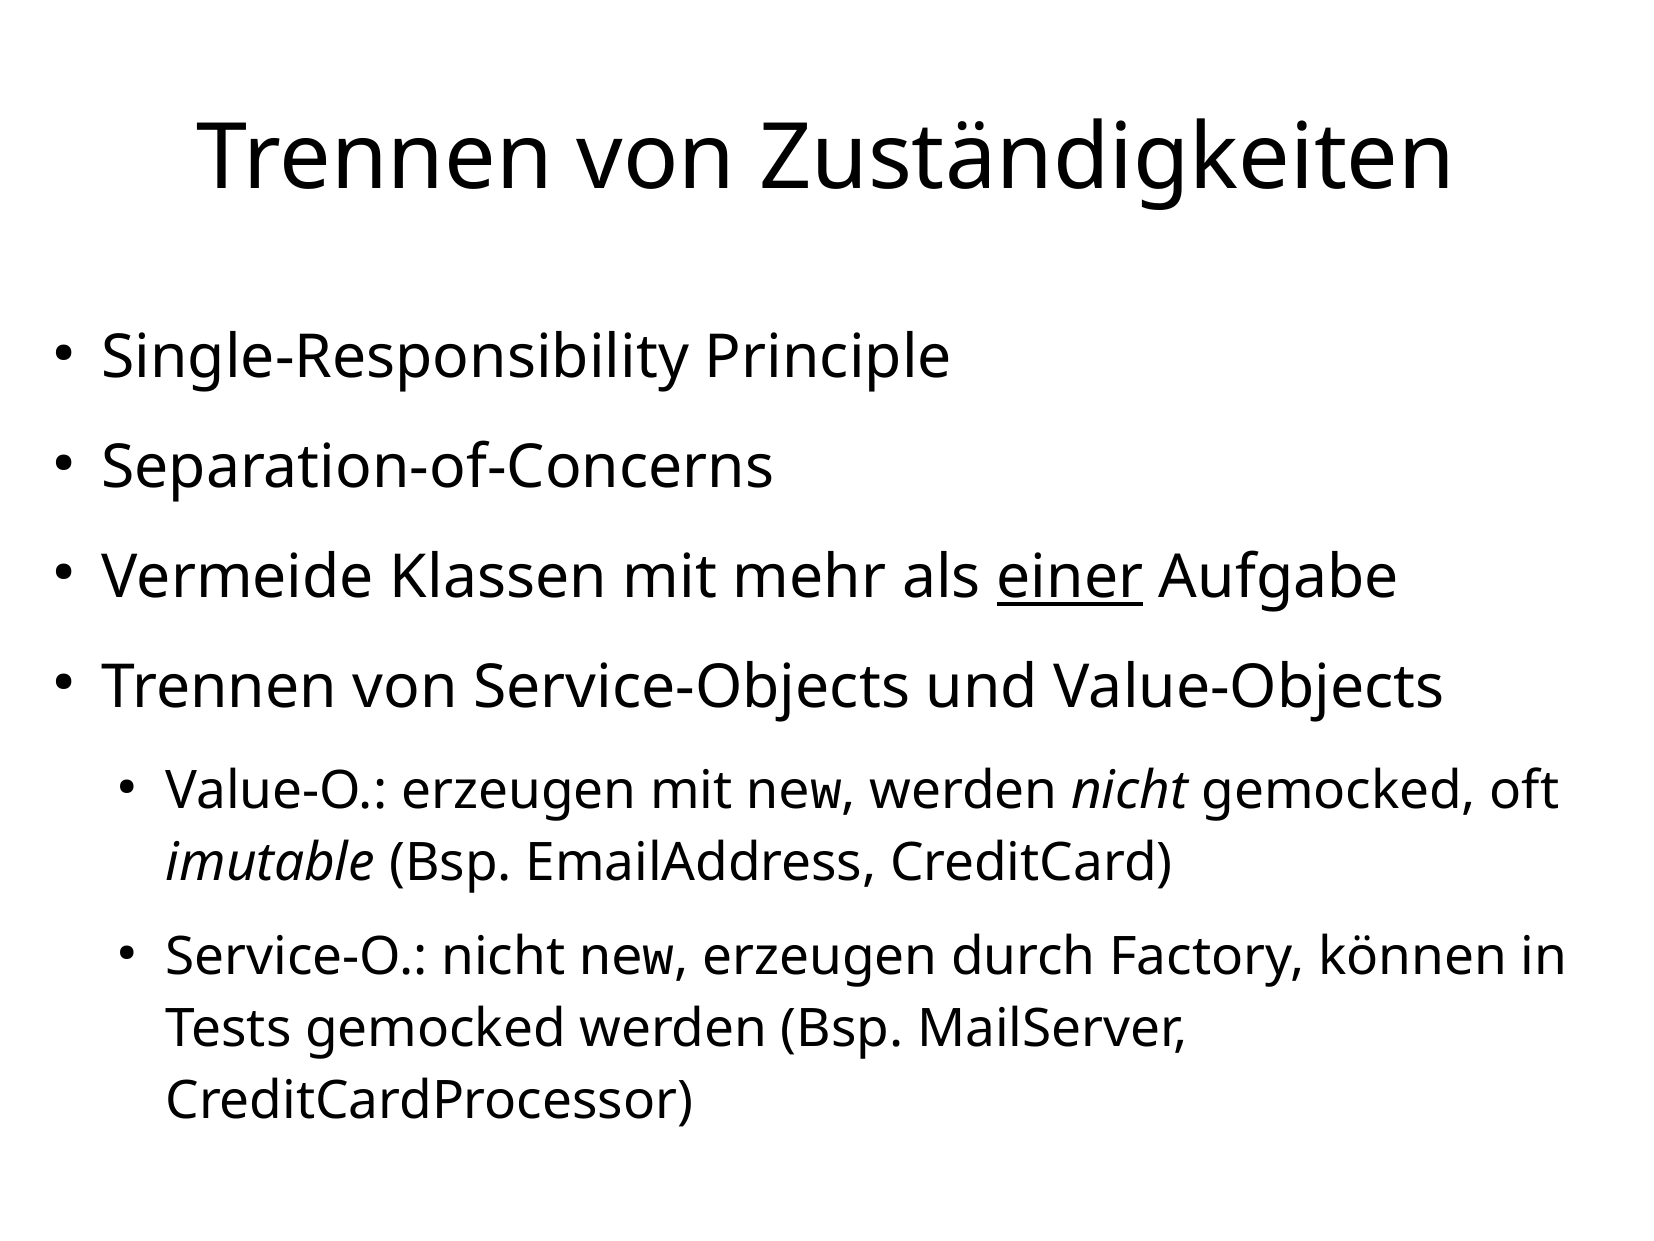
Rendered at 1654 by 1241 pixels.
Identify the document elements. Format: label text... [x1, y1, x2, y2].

list Single-Responsibility Principle Separation-of-Concerns Vermeide Klassen mit mehr als einer Aufgabe Trennen von Service-Objects und Value-Objects Value-O.: erzeugen mit new, werden nicht gemocked, oft imutable (Bsp. EmailAddress, CreditCard) Service-O.: nicht new, erzeugen durch Factory, können in Tests gemocked werden (Bsp. MailServer, CreditCardProcessor) [36, 312, 1617, 1140]
title Trennen von Zuständigkeiten [82, 49, 1571, 257]
